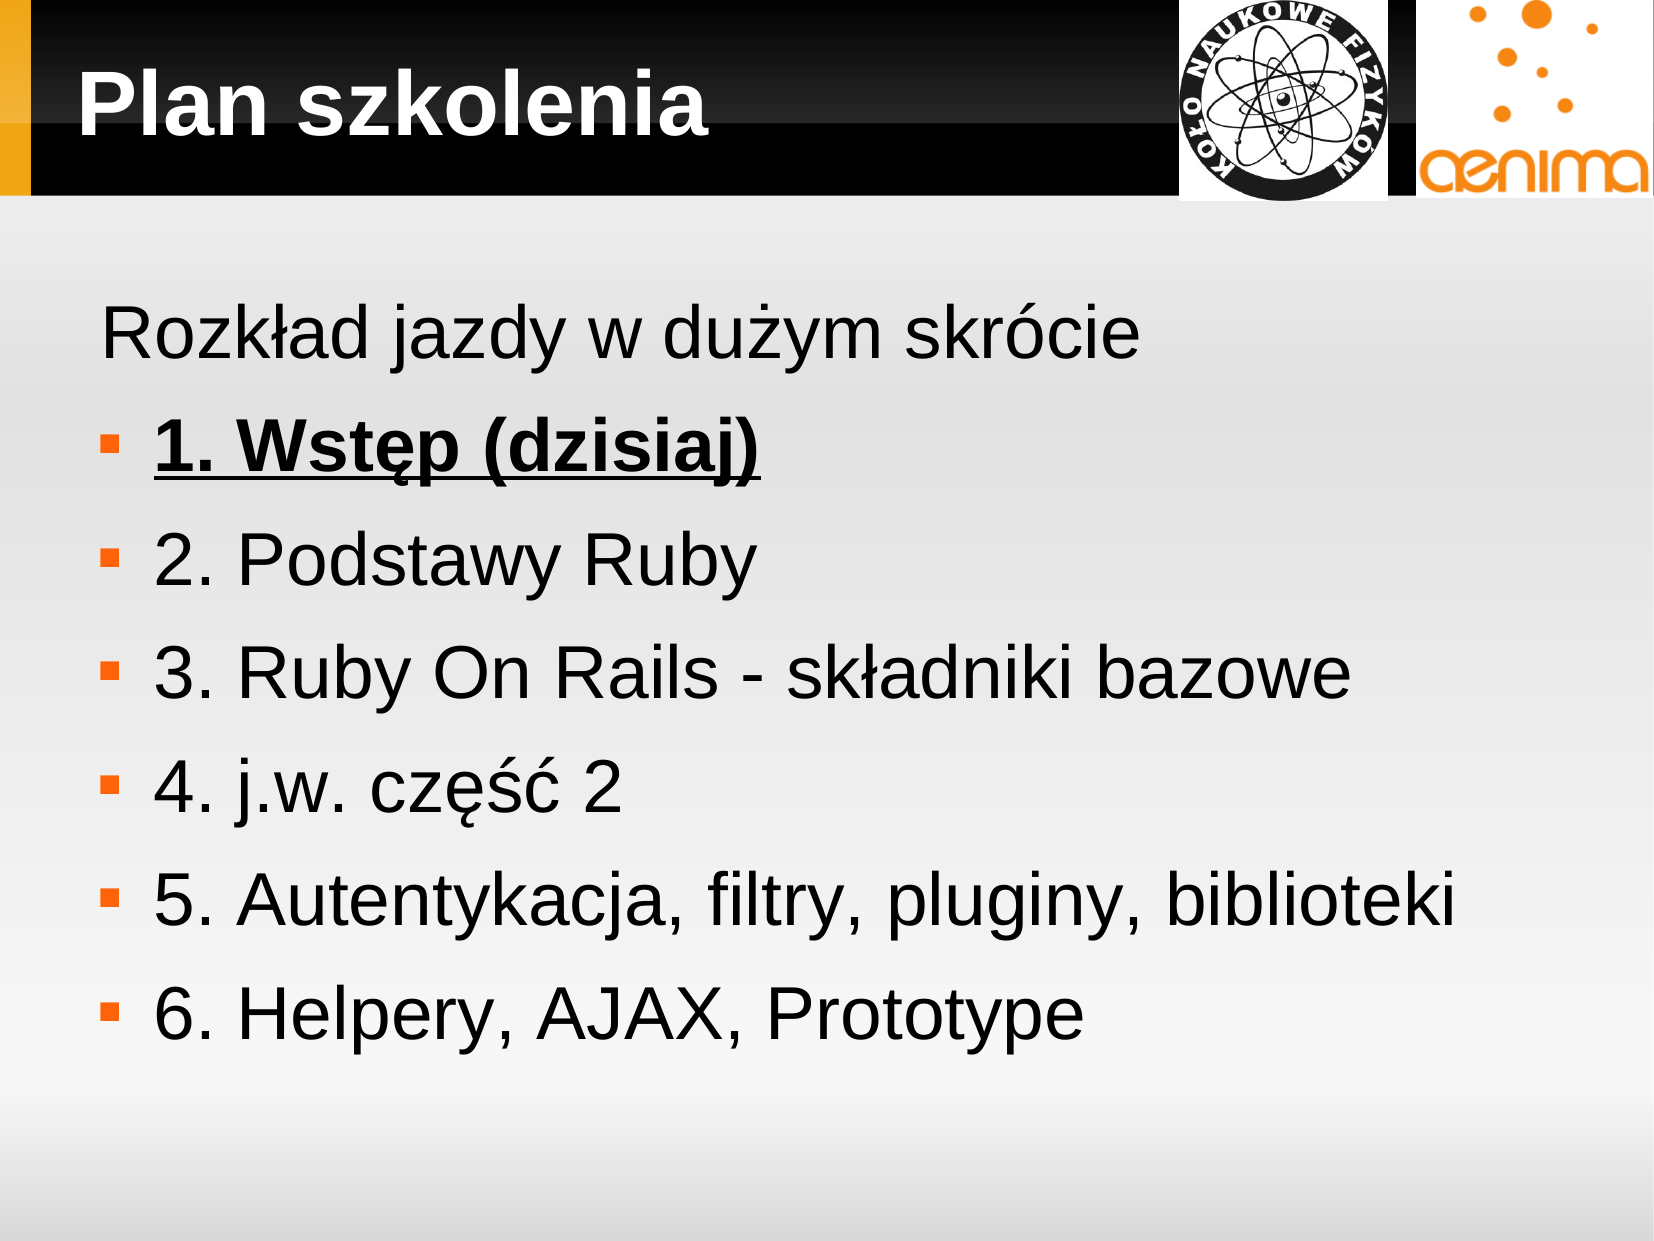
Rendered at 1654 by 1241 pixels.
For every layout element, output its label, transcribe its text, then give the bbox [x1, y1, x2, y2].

list Rozkład jazdy w dużym skrócie 1. Wstęp (dzisiaj) 2. Podstawy Ruby 3. Ruby On Rails - składniki bazowe 4. j.w. część 2 5. Autentykacja, filtry, pluginy, biblioteki 6. Helpery, AJAX, Prototype [82, 290, 1571, 1109]
title Plan szkolenia [76, 0, 1565, 208]
picture [0, 0, 1654, 1241]
picture [1179, 0, 1388, 201]
